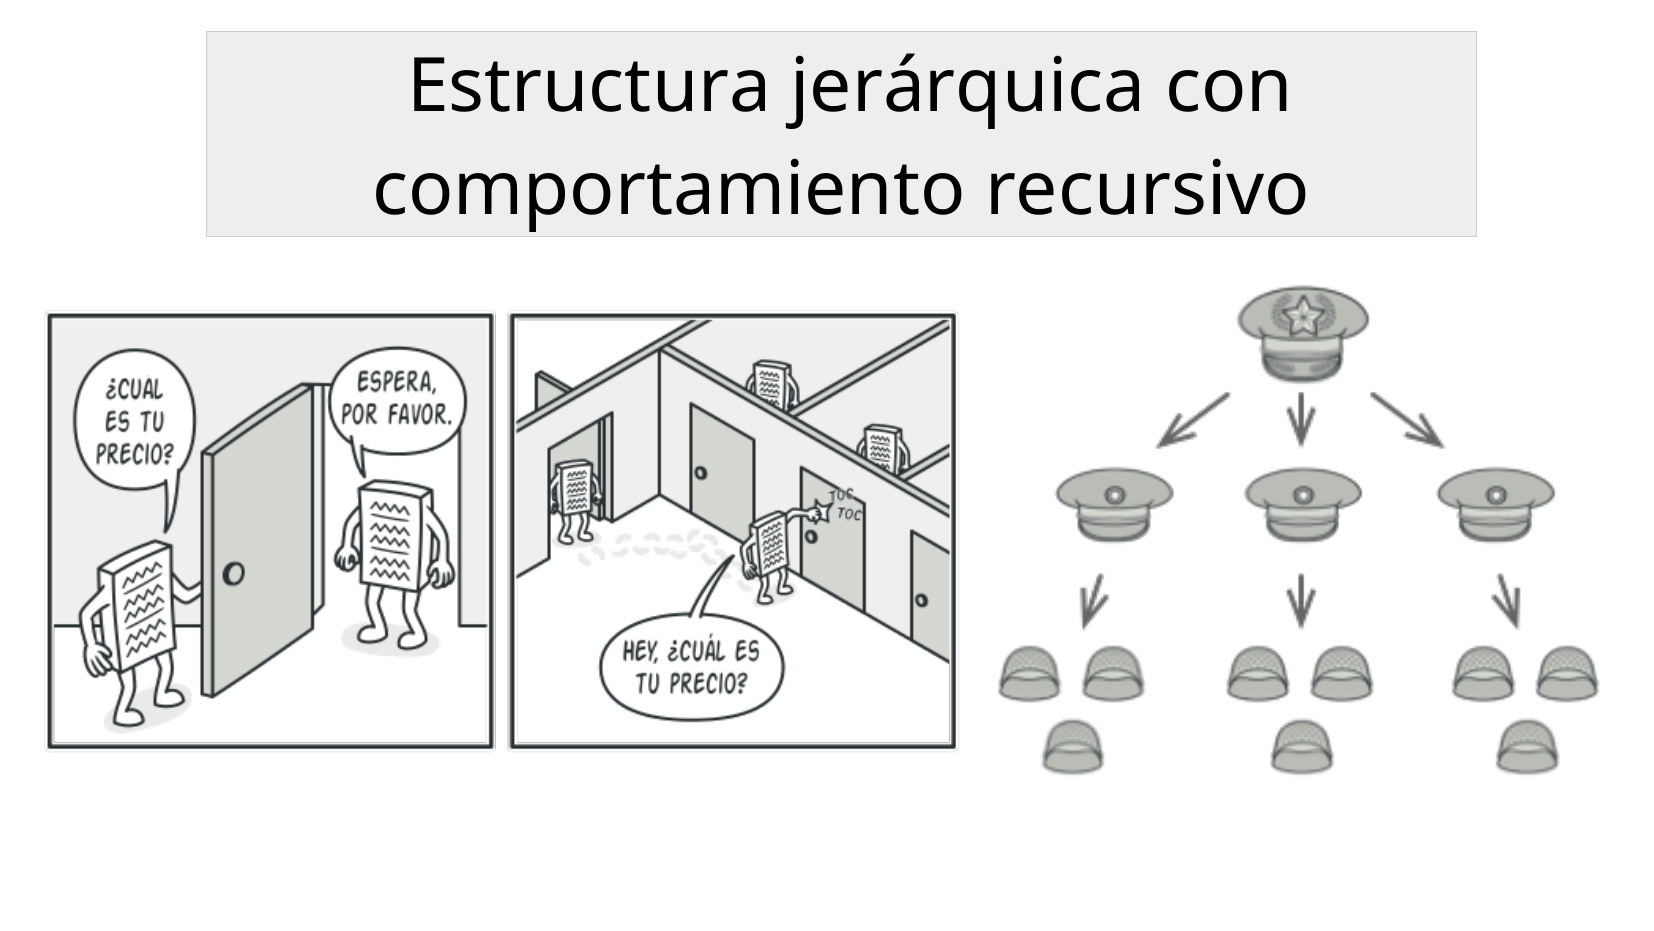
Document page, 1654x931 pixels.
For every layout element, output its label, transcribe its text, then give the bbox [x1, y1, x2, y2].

text_box Estructura jerárquica con comportamiento recursivo [206, 31, 1477, 237]
picture [29, 263, 1625, 798]
